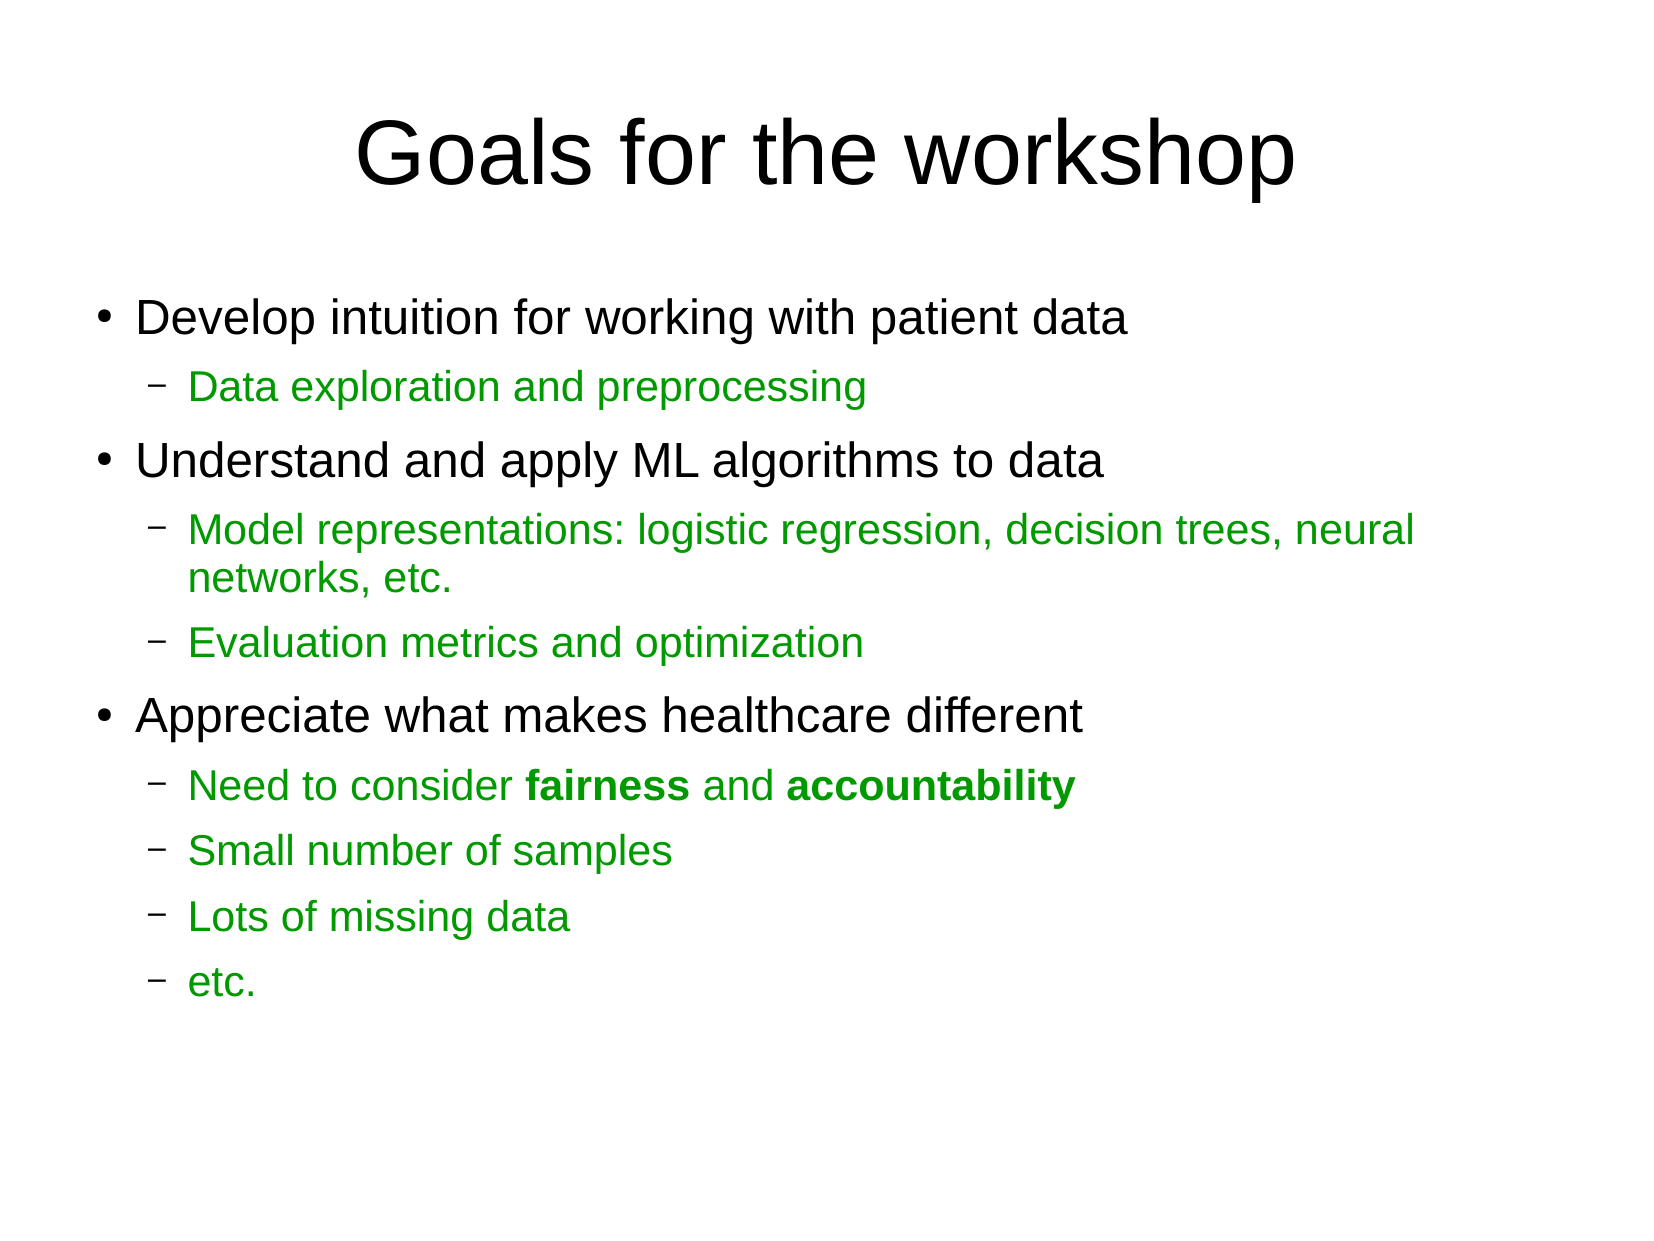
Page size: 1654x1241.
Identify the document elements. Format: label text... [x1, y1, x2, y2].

list Develop intuition for working with patient data Data exploration and preprocessing Understand and apply ML algorithms to data Model representations: logistic regression, decision trees, neural networks, etc. Evaluation metrics and optimization Appreciate what makes healthcare different Need to consider fairness and accountability Small number of samples Lots of missing data etc. [82, 290, 1571, 1010]
title Goals for the workshop [82, 49, 1571, 257]
